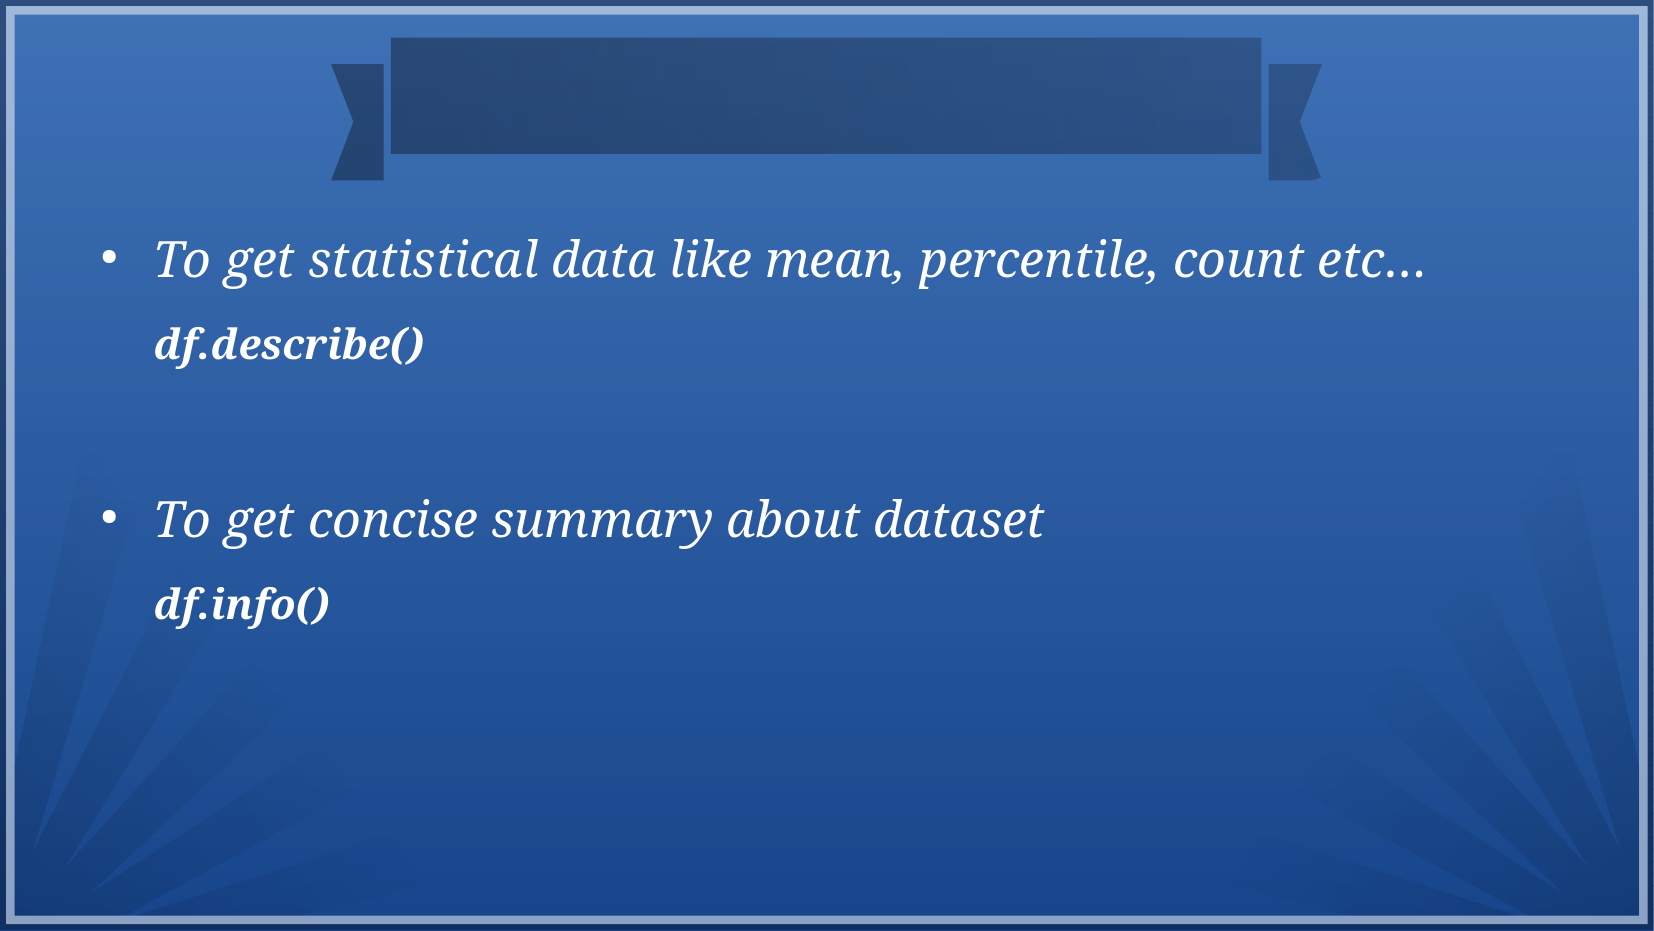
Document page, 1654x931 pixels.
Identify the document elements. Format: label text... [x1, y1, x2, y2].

list To get statistical data like mean, percentile, count etc… df.describe() To get concise summary about dataset df.info() [82, 224, 1571, 848]
